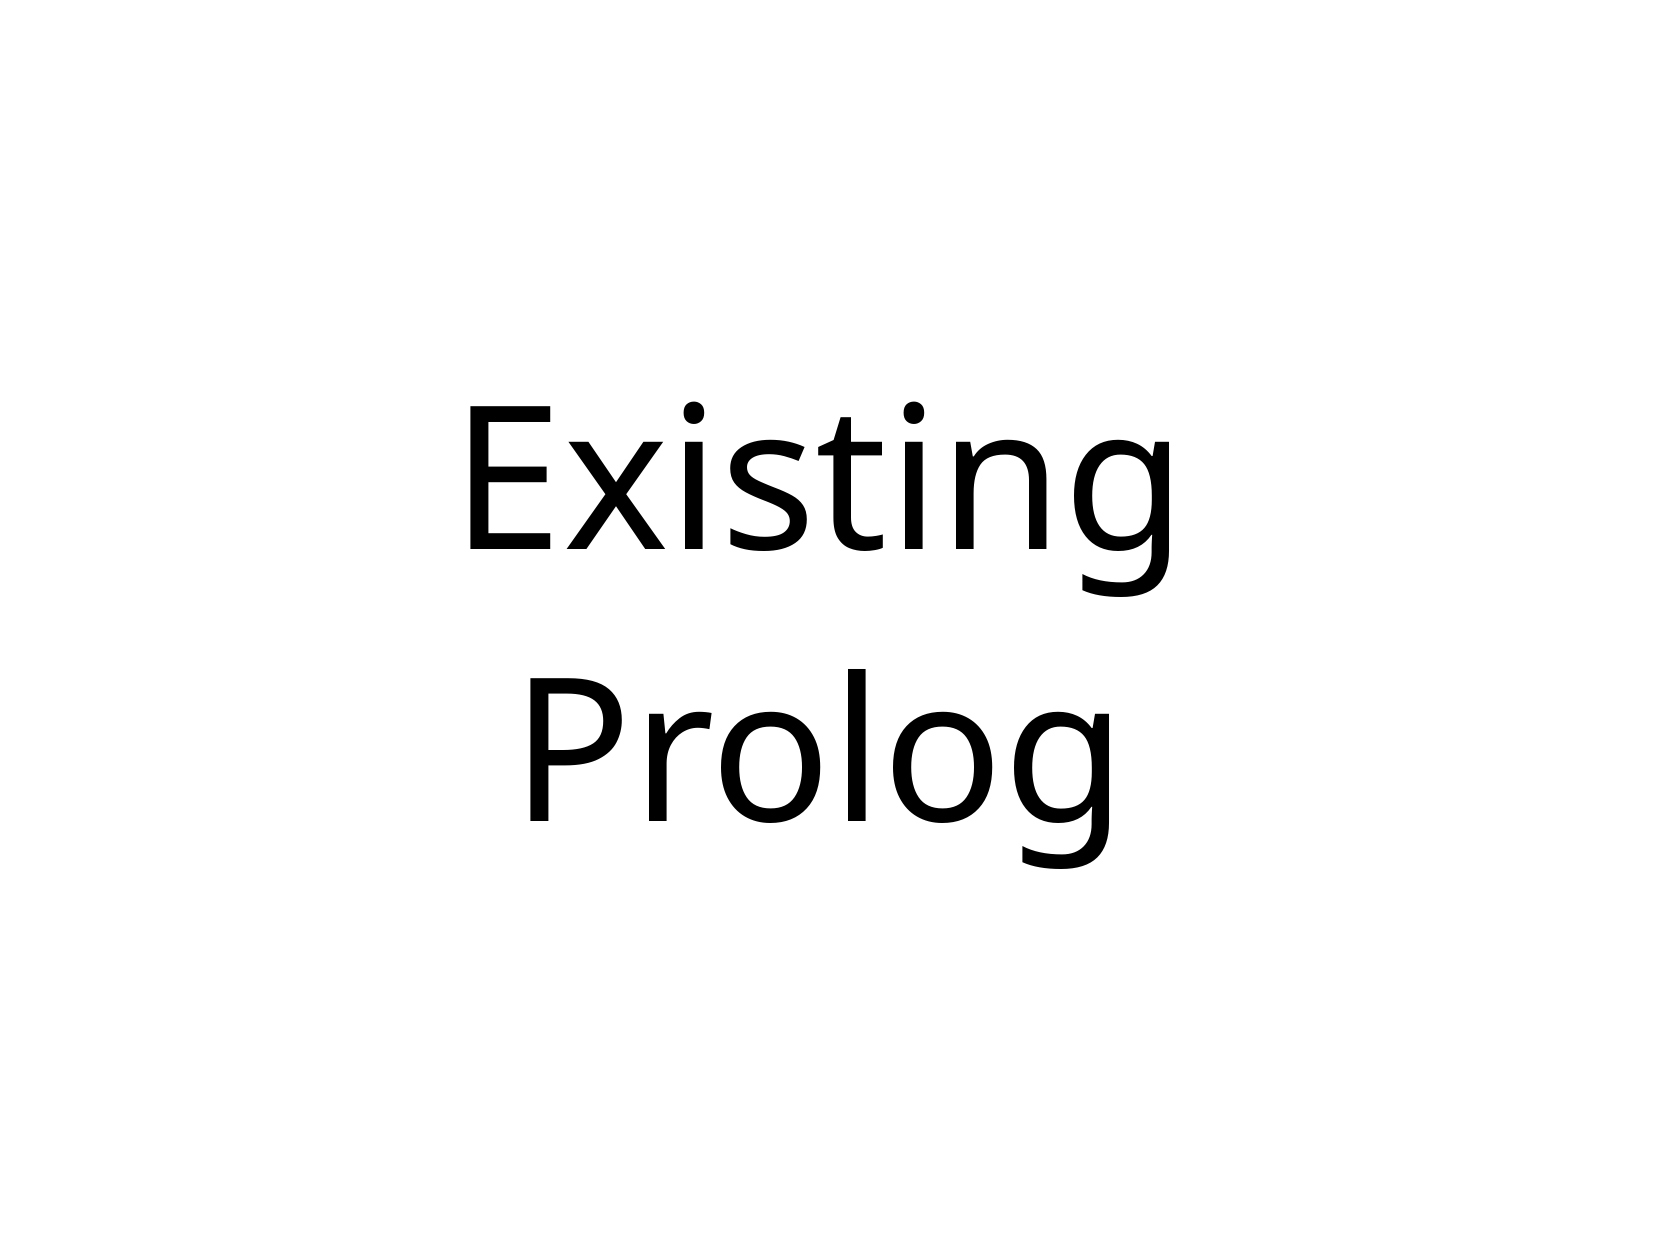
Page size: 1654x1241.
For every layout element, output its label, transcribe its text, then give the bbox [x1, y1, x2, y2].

title Existing Prolog [75, 329, 1564, 887]
